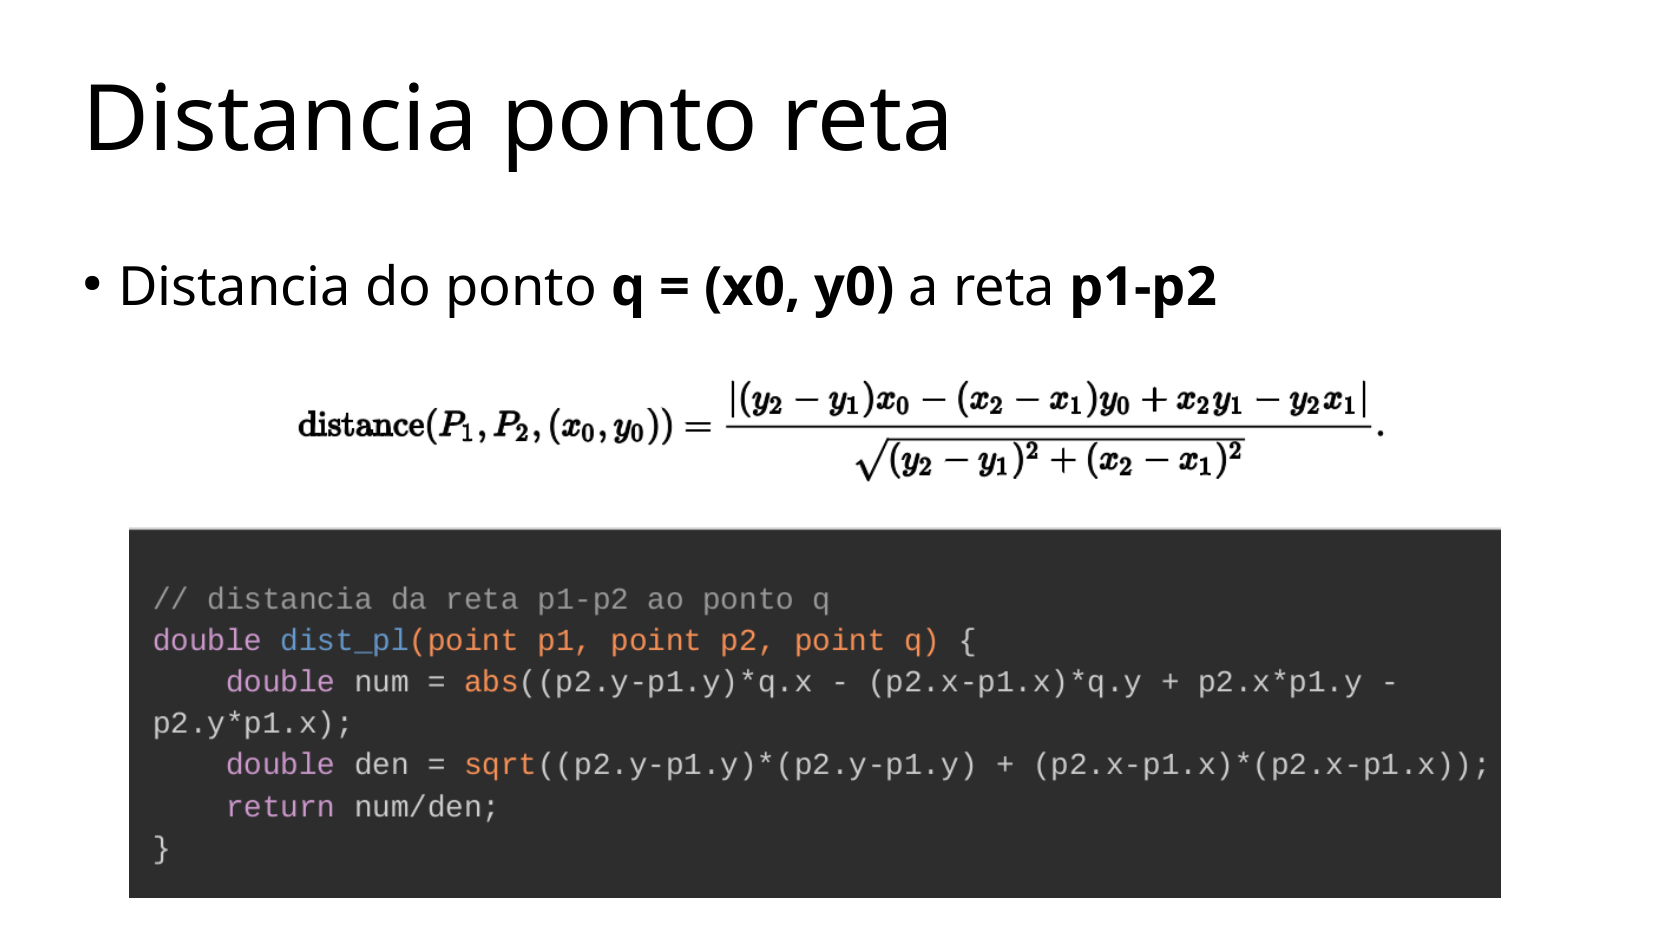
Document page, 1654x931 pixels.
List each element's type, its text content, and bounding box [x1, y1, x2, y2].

picture [129, 342, 1501, 898]
title Distancia ponto reta [82, 37, 1571, 193]
subtitle Distancia do ponto q = (x0, y0) a reta p1-p2 [82, 192, 1560, 367]
